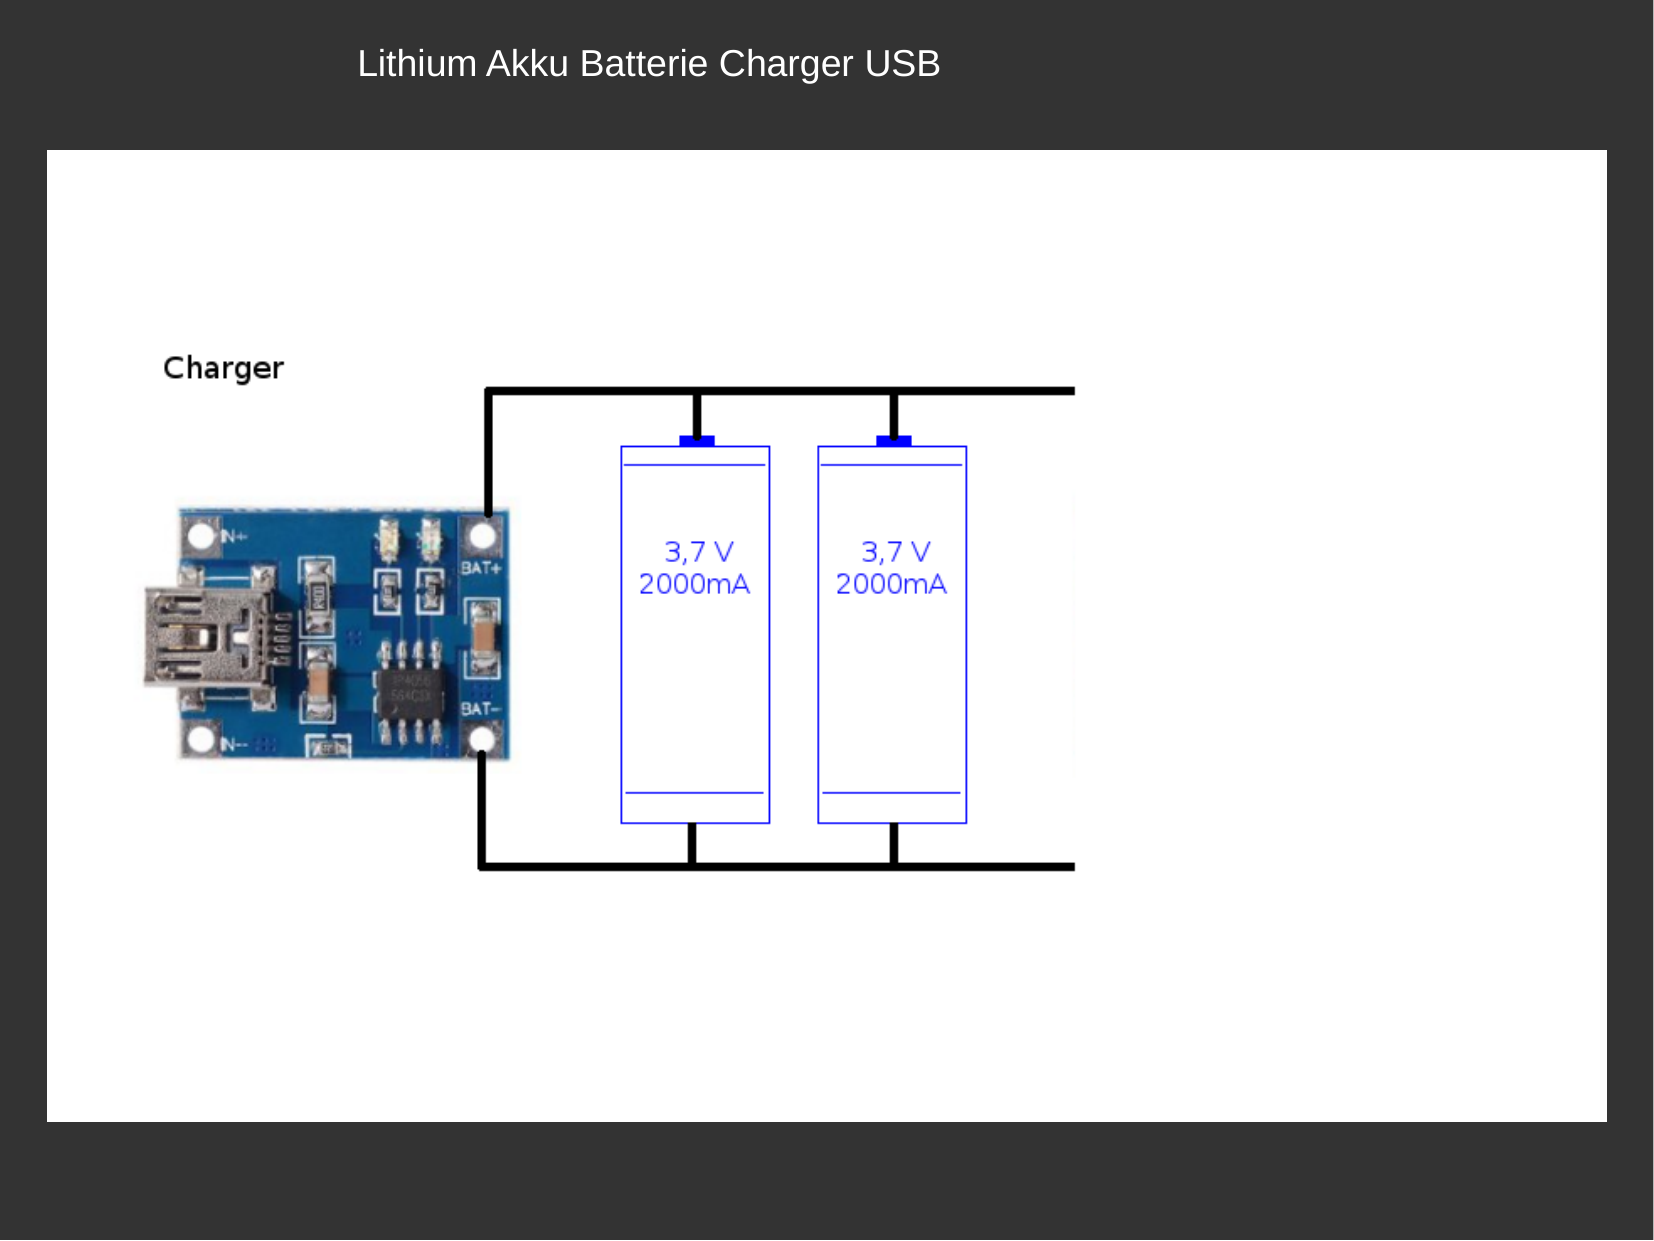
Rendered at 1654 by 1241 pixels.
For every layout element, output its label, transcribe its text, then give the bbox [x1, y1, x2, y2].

picture [47, 150, 1607, 1123]
text_box Lithium Akku Batterie Charger USB [342, 35, 1371, 93]
